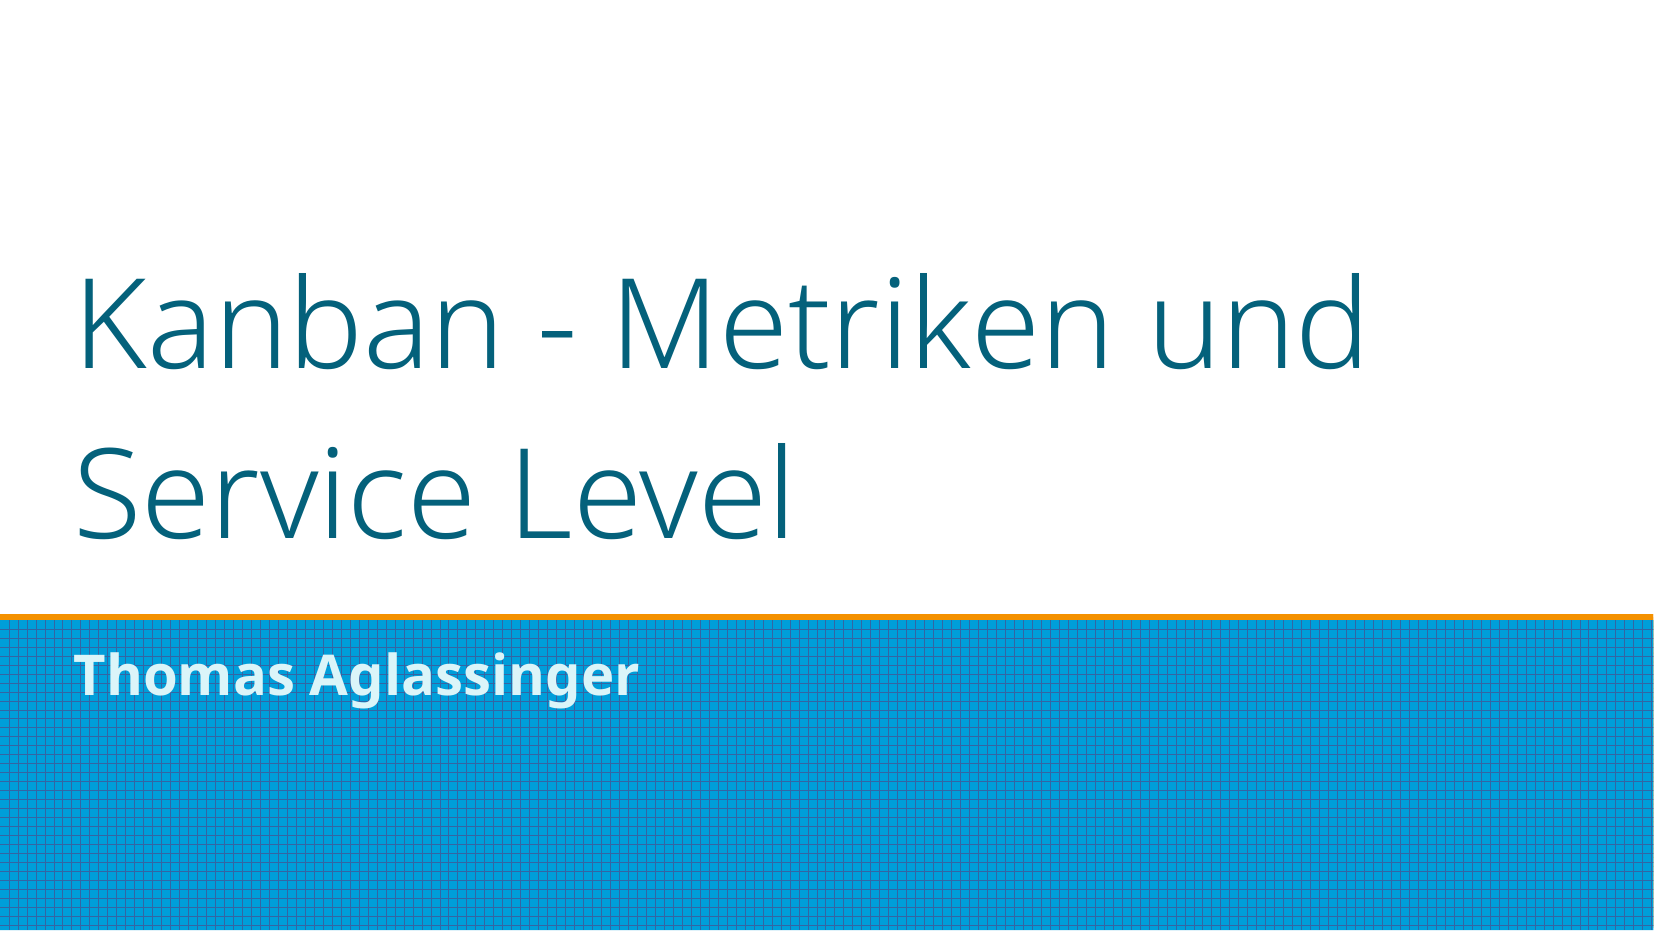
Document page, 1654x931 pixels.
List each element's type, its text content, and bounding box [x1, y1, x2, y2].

title Kanban - Metriken und Service Level [73, 44, 1551, 576]
subtitle Thomas Aglassinger [73, 634, 1551, 827]
